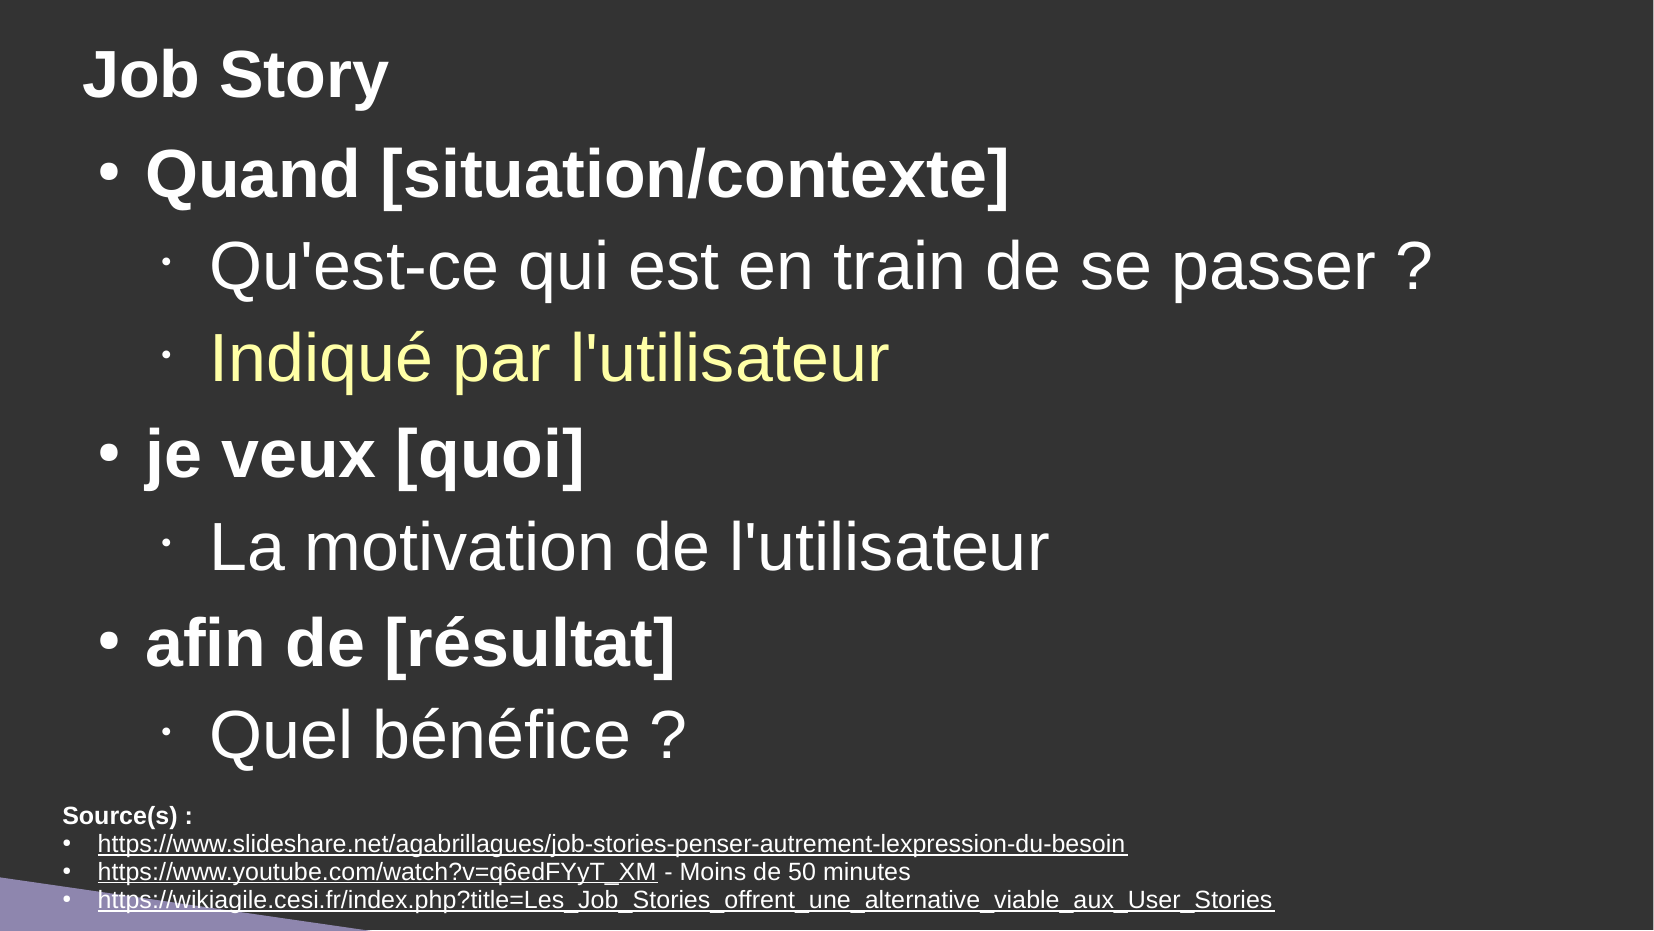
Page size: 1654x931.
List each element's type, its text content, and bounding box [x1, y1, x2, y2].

title Job Story [82, 37, 1571, 122]
text_box [0, 877, 372, 931]
list Quand [situation/contexte] Qu'est-ce qui est en train de se passer ? Indiqué par l'utilisateur je veux [quoi] La motivation de l'utilisateur afin de [résultat] Quel bénéfice ? [80, 135, 1620, 777]
text_box Source(s) : https://www.slideshare.net/agabrillagues/job-stories-penser-autrement-lexpression-du-besoin https://www.youtube.com/watch?v=q6edFYyT_XM - Moins de 50 minutes https://wikiagile.cesi.fr/index.php?title=Les_Job_Stories_offrent_une_alternative_viable_aux_User_Stories [47, 794, 1533, 922]
